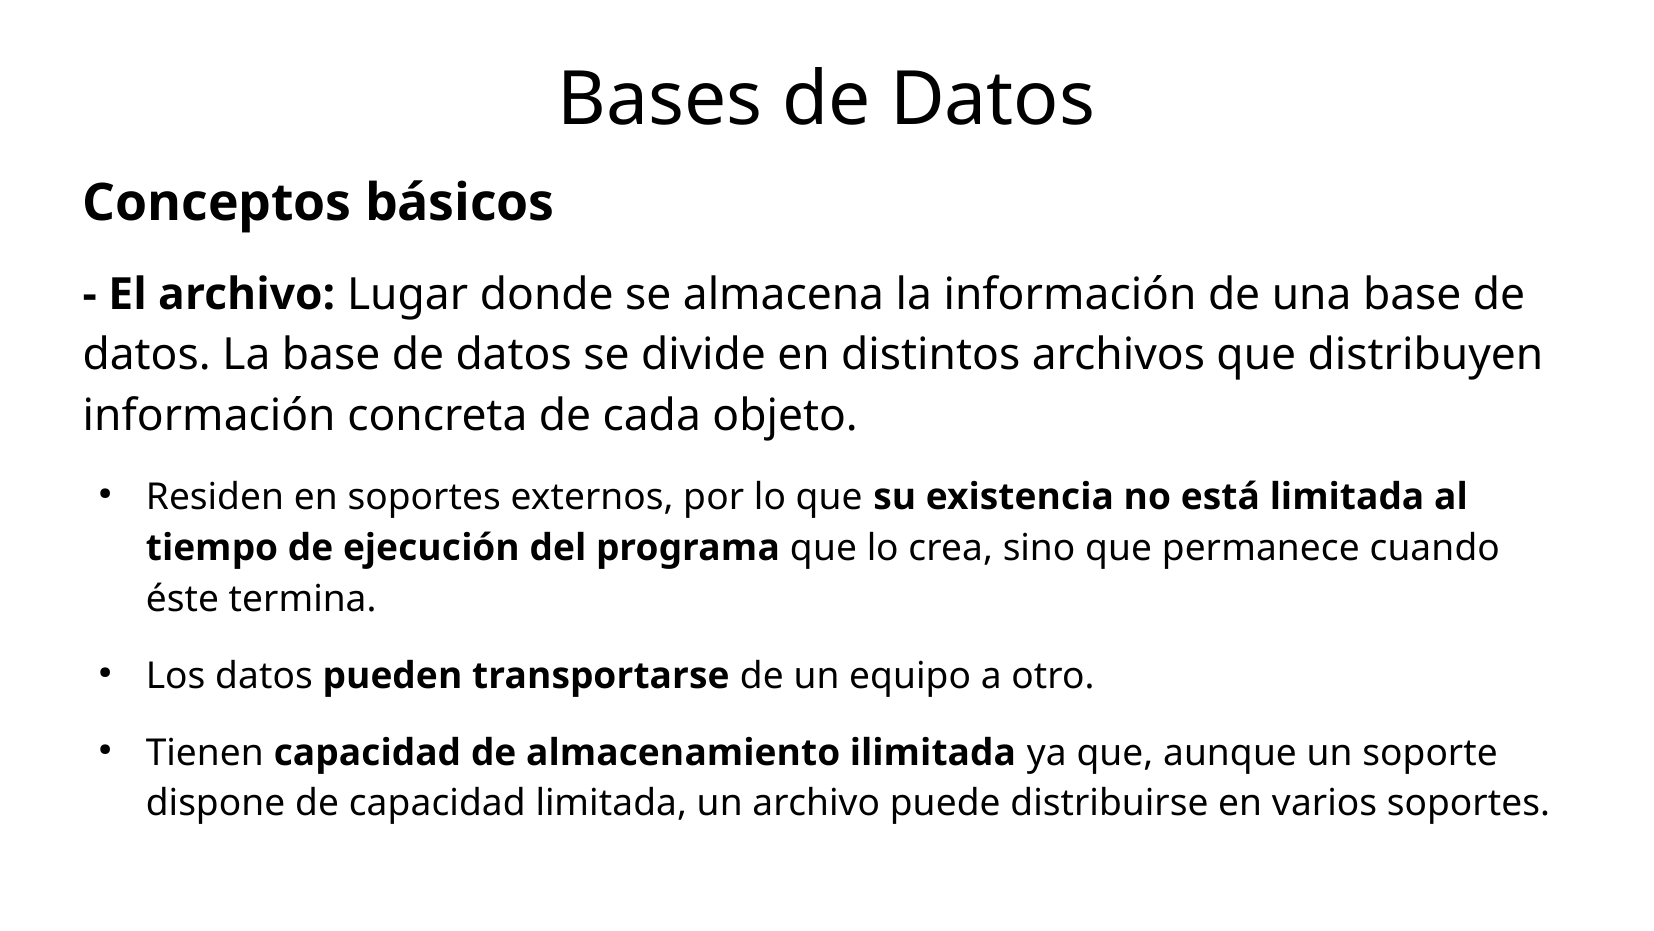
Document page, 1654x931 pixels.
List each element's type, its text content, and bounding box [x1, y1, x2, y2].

title Bases de Datos [82, 37, 1571, 154]
list Conceptos básicos - El archivo: Lugar donde se almacena la información de una base de datos. La base de datos se divide en distintos archivos que distribuyen información concreta de cada objeto. Residen en soportes externos, por lo que su existencia no está limitada al tiempo de ejecución del programa que lo crea, sino que permanece cuando éste termina. Los datos pueden transportarse de un equipo a otro. Tienen capacidad de almacenamiento ilimitada ya que, aunque un soporte dispone de capacidad limitada, un archivo puede distribuirse en varios soportes. [82, 165, 1571, 839]
